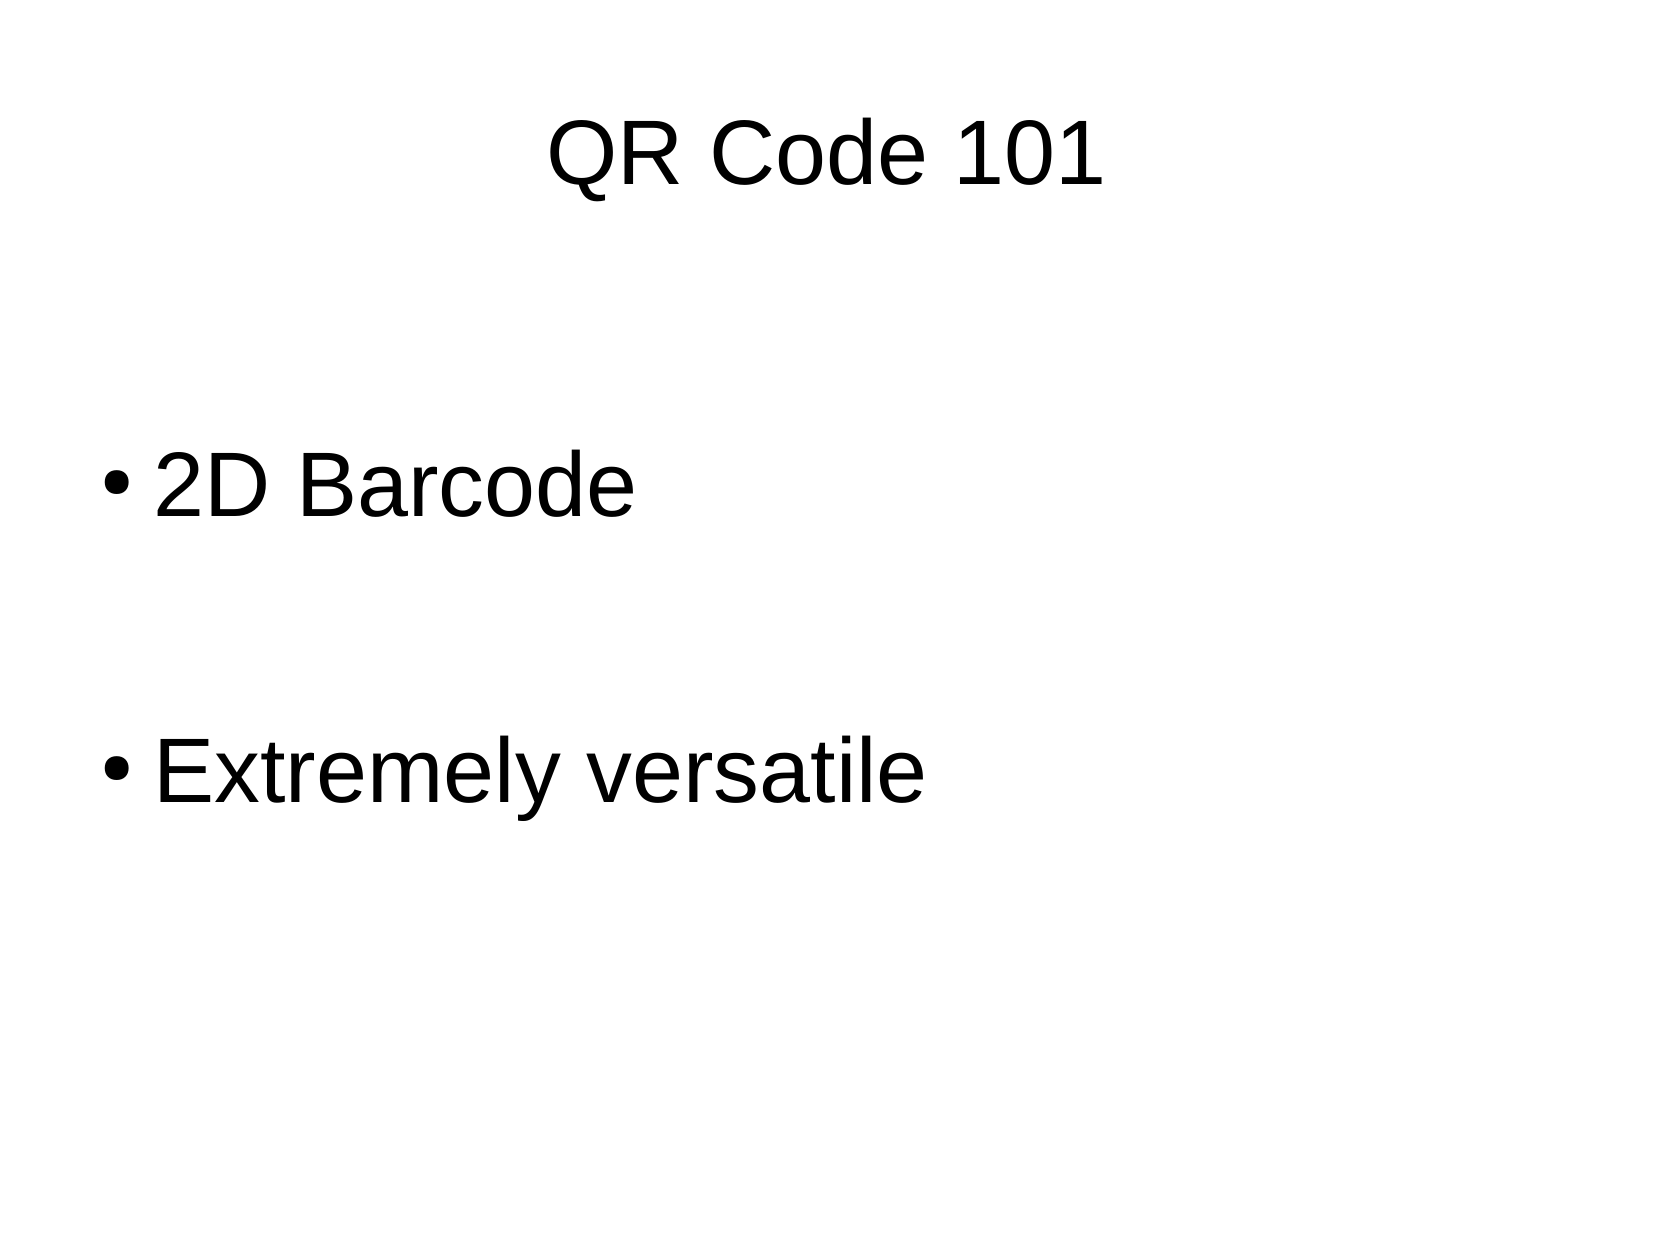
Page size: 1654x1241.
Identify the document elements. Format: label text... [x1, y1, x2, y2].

list 2D Barcode Extremely versatile [82, 290, 1571, 1010]
title QR Code 101 [82, 49, 1571, 257]
